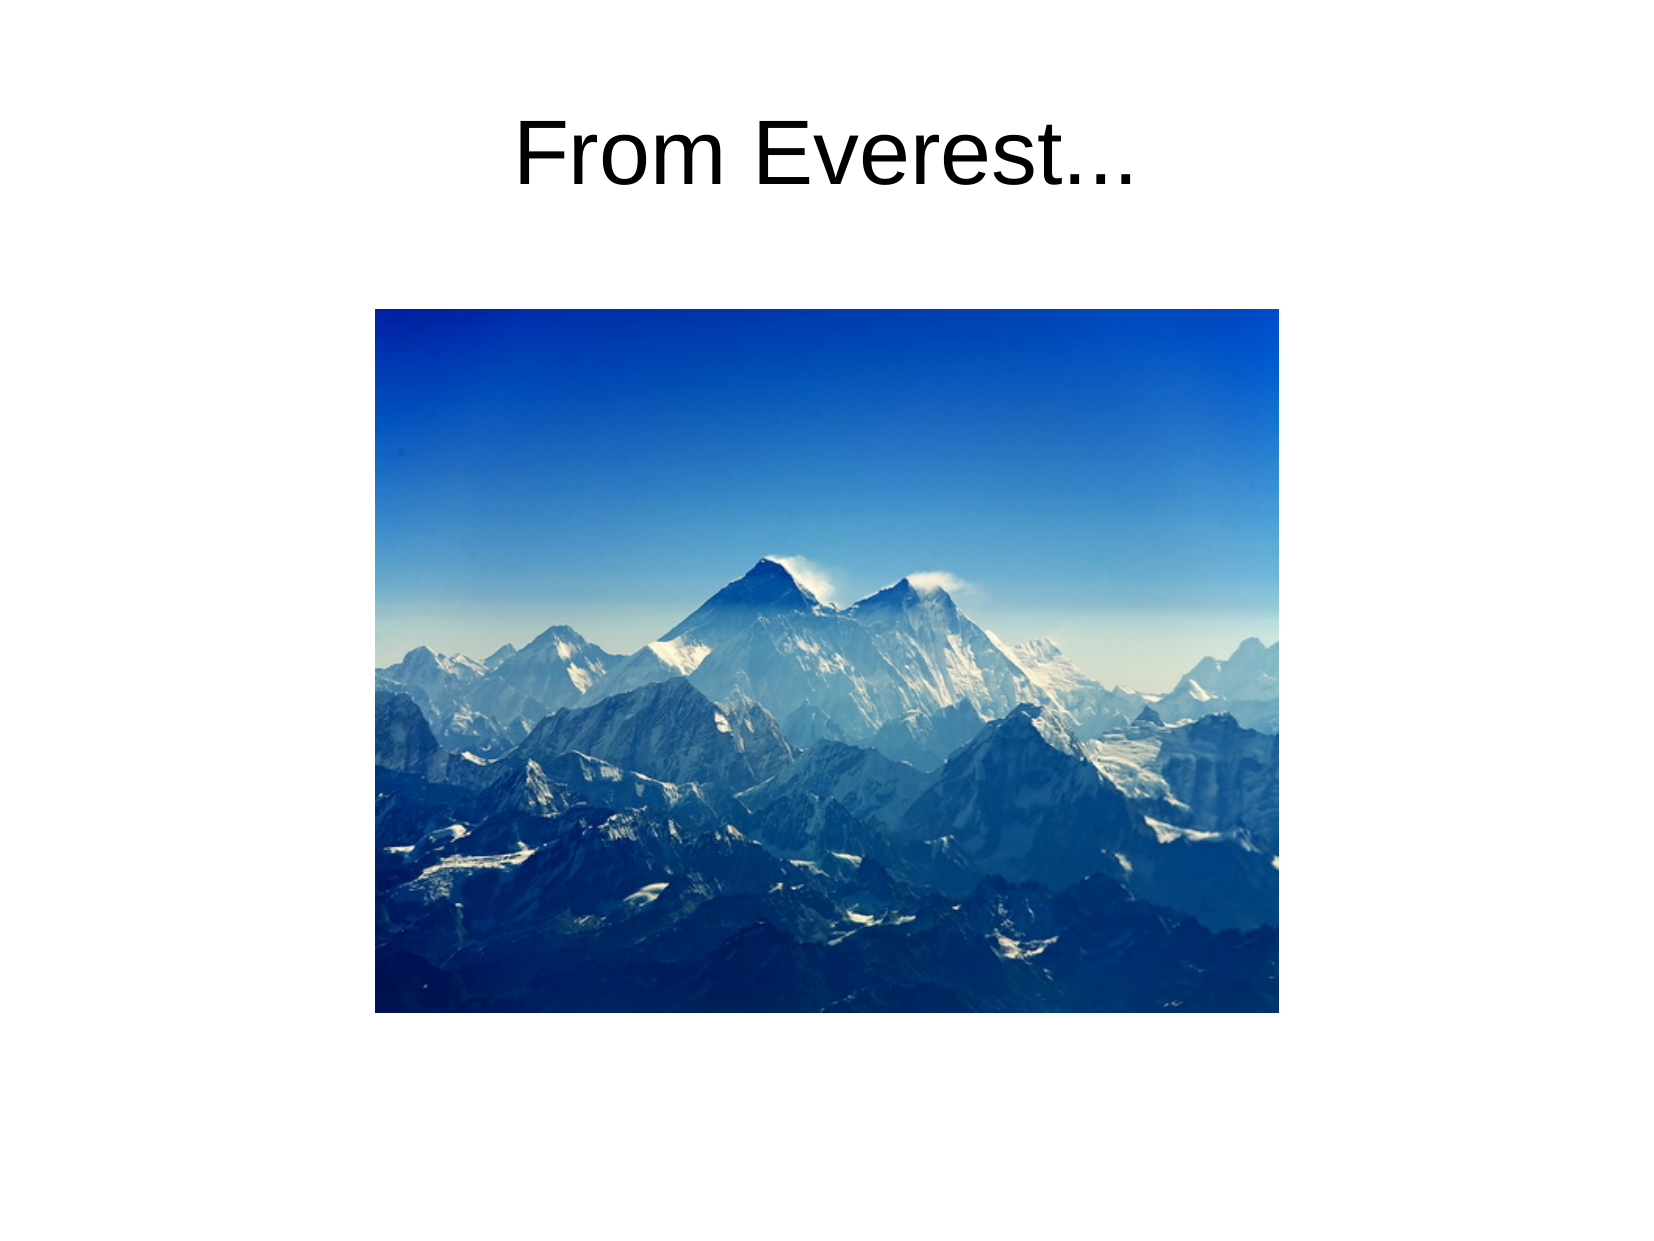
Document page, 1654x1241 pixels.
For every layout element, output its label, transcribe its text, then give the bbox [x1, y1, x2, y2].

picture [375, 309, 1279, 1013]
title From Everest... [82, 56, 1571, 250]
